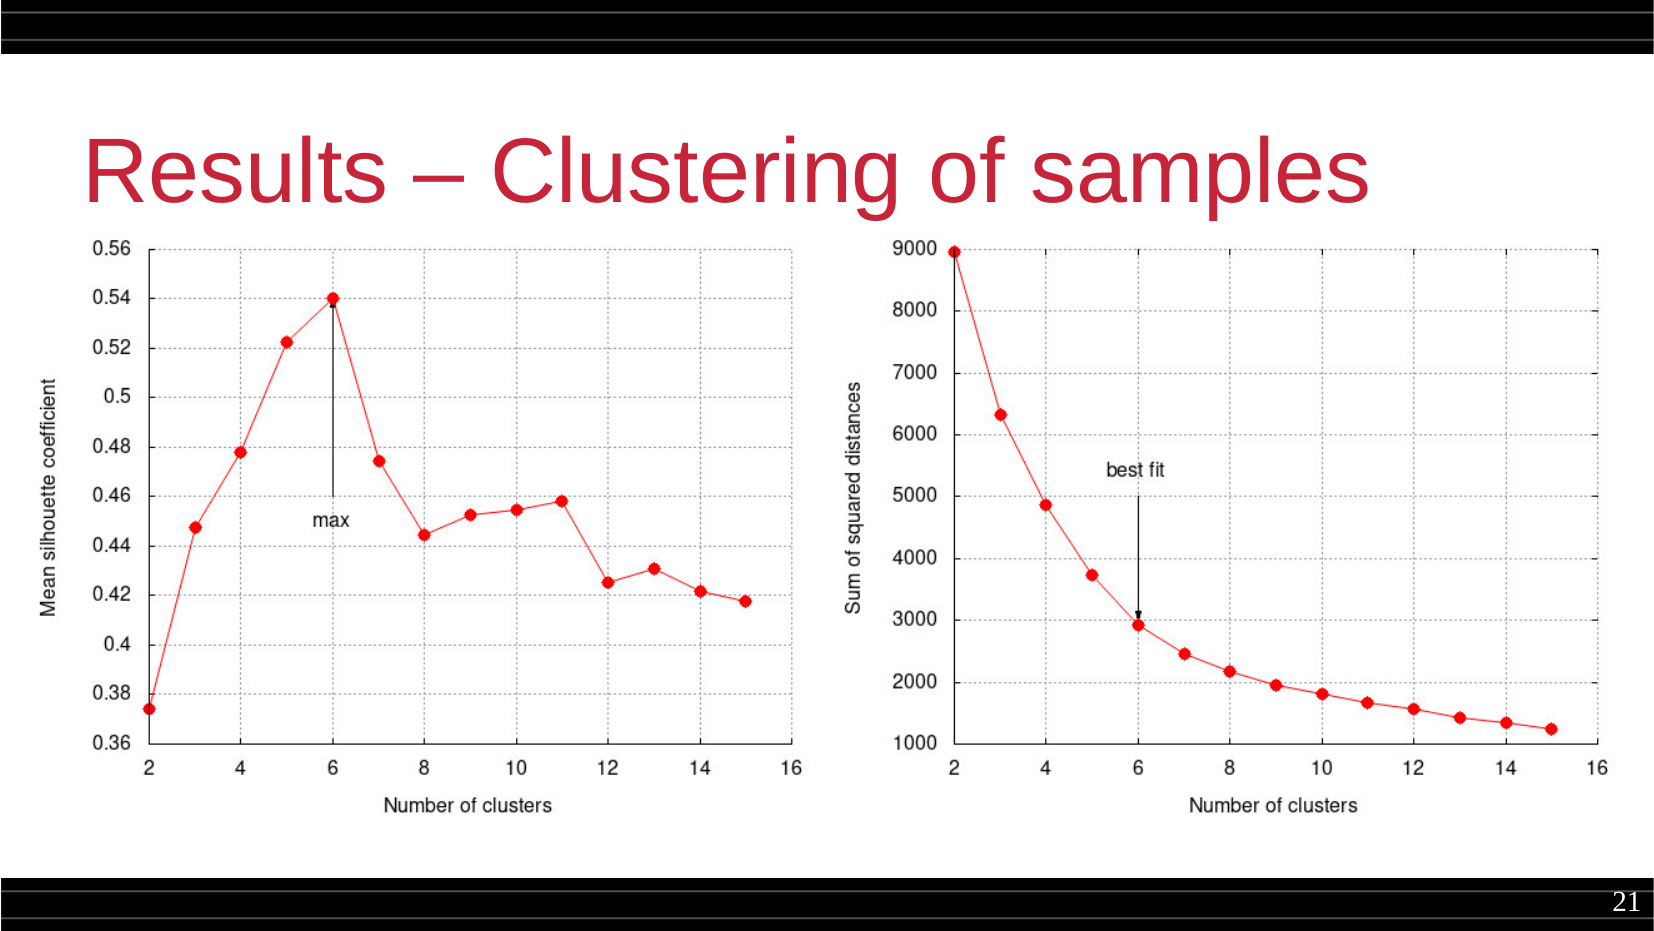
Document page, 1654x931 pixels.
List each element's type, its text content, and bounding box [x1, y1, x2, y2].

picture [30, 224, 830, 826]
title Results – Clustering of samples [82, 92, 1571, 249]
picture [835, 224, 1636, 826]
picture [1, 878, 1654, 931]
picture [1, 0, 1654, 54]
